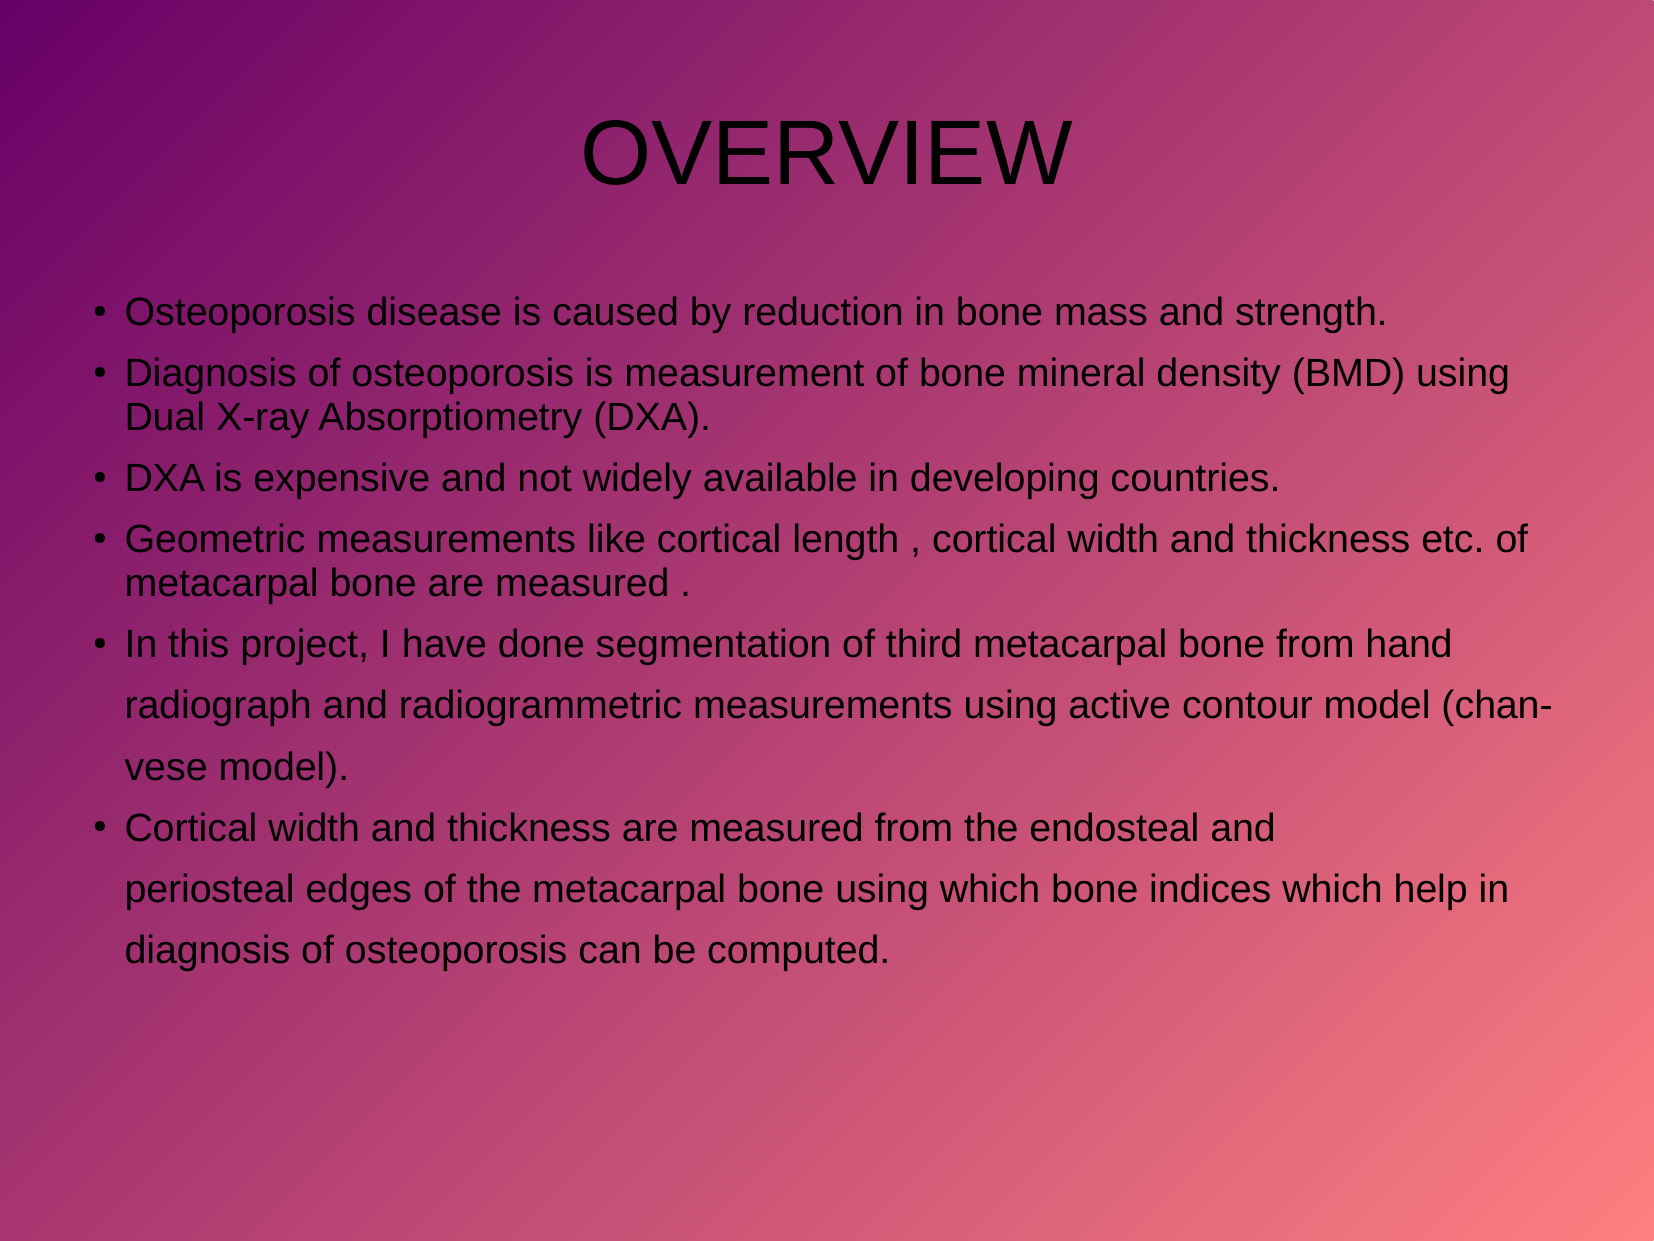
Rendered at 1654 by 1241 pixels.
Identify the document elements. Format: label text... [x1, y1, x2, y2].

list Osteoporosis disease is caused by reduction in bone mass and strength. Diagnosis of osteoporosis is measurement of bone mineral density (BMD) using Dual X-ray Absorptiometry (DXA). DXA is expensive and not widely available in developing countries. Geometric measurements like cortical length , cortical width and thickness etc. of metacarpal bone are measured . In this project, I have done segmentation of third metacarpal bone from hand radiograph and radiogrammetric measurements using active contour model (chan- vese model). Cortical width and thickness are measured from the endosteal and periosteal edges of the metacarpal bone using which bone indices which help in diagnosis of osteoporosis can be computed. [82, 290, 1571, 1010]
title OVERVIEW [82, 49, 1571, 257]
